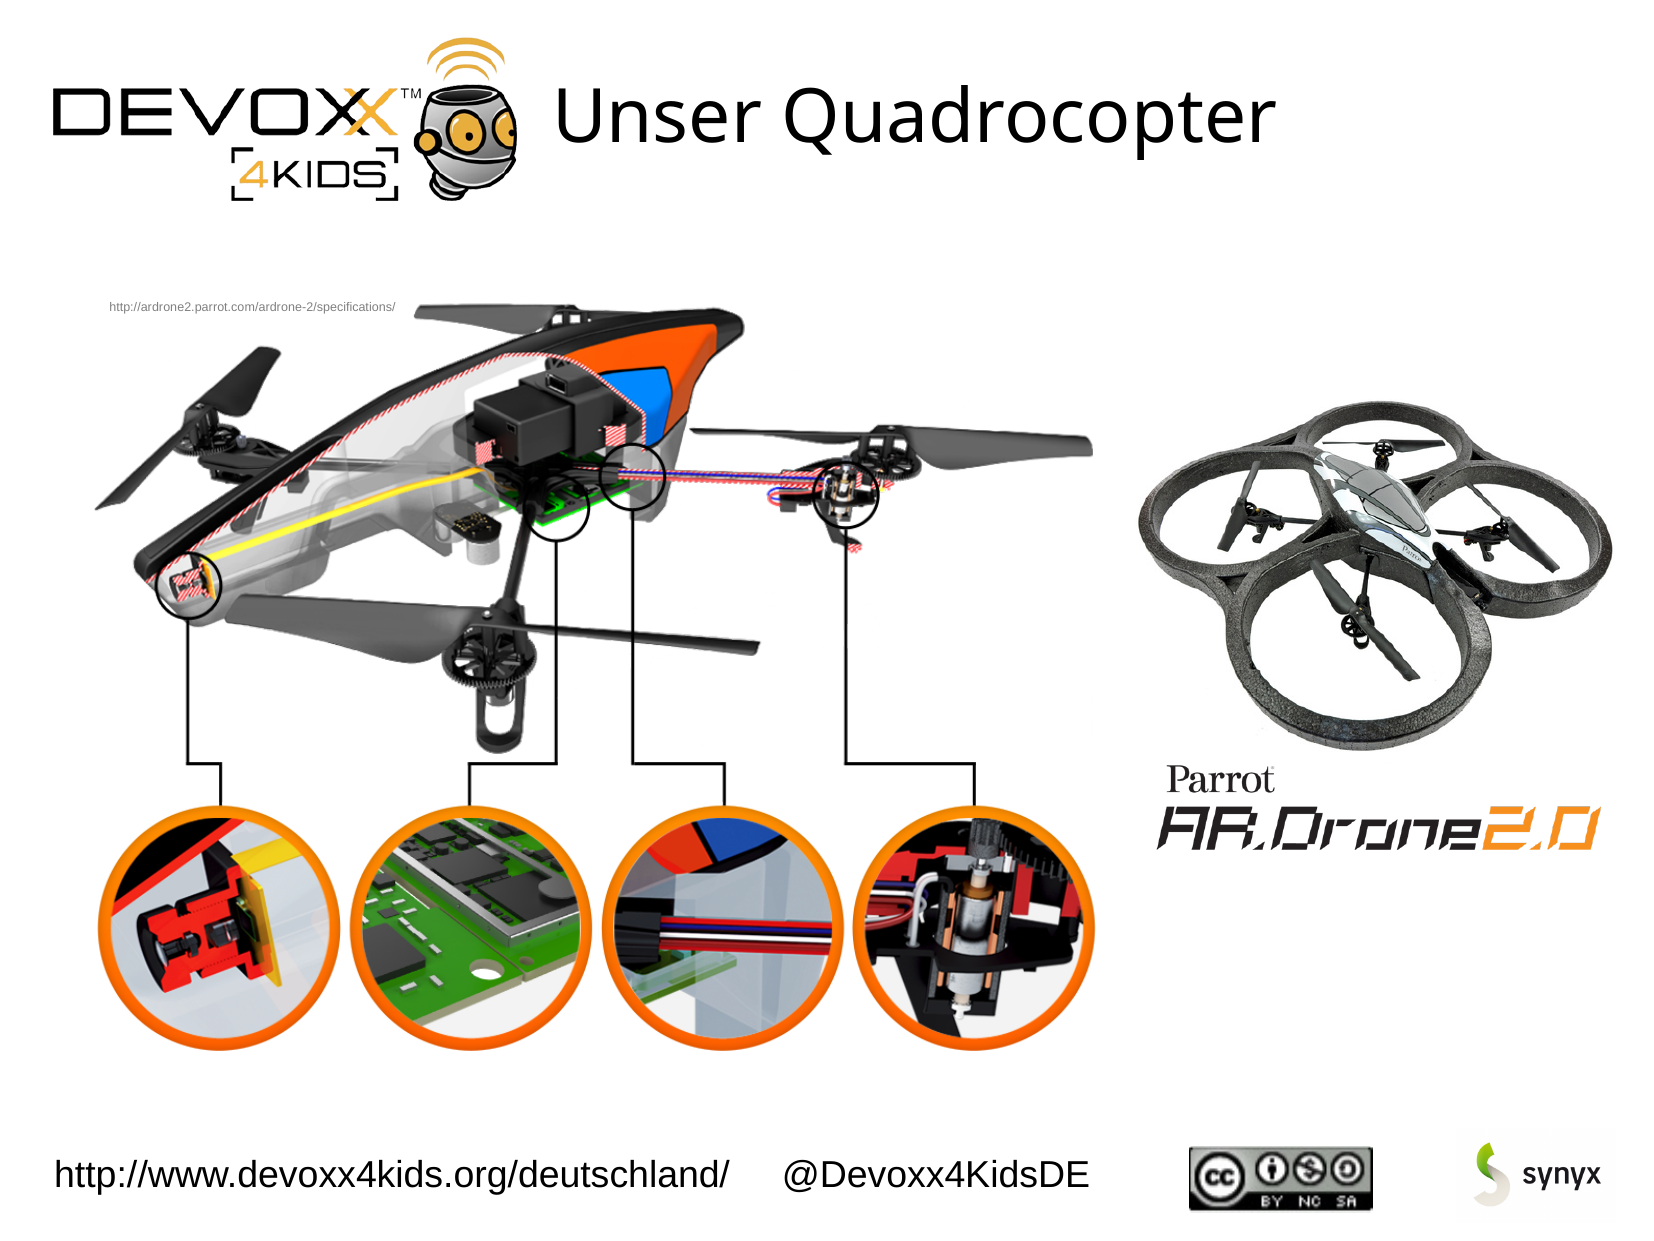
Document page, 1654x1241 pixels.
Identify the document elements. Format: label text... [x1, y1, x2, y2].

picture [53, 37, 517, 201]
picture [94, 292, 1099, 1051]
text_box http://ardrone2.parrot.com/ardrone-2/specifications/ [94, 293, 419, 323]
picture [1189, 1146, 1373, 1213]
title Unser Quadrocopter [537, 60, 1595, 302]
picture [1455, 1128, 1616, 1223]
picture [1110, 370, 1642, 870]
